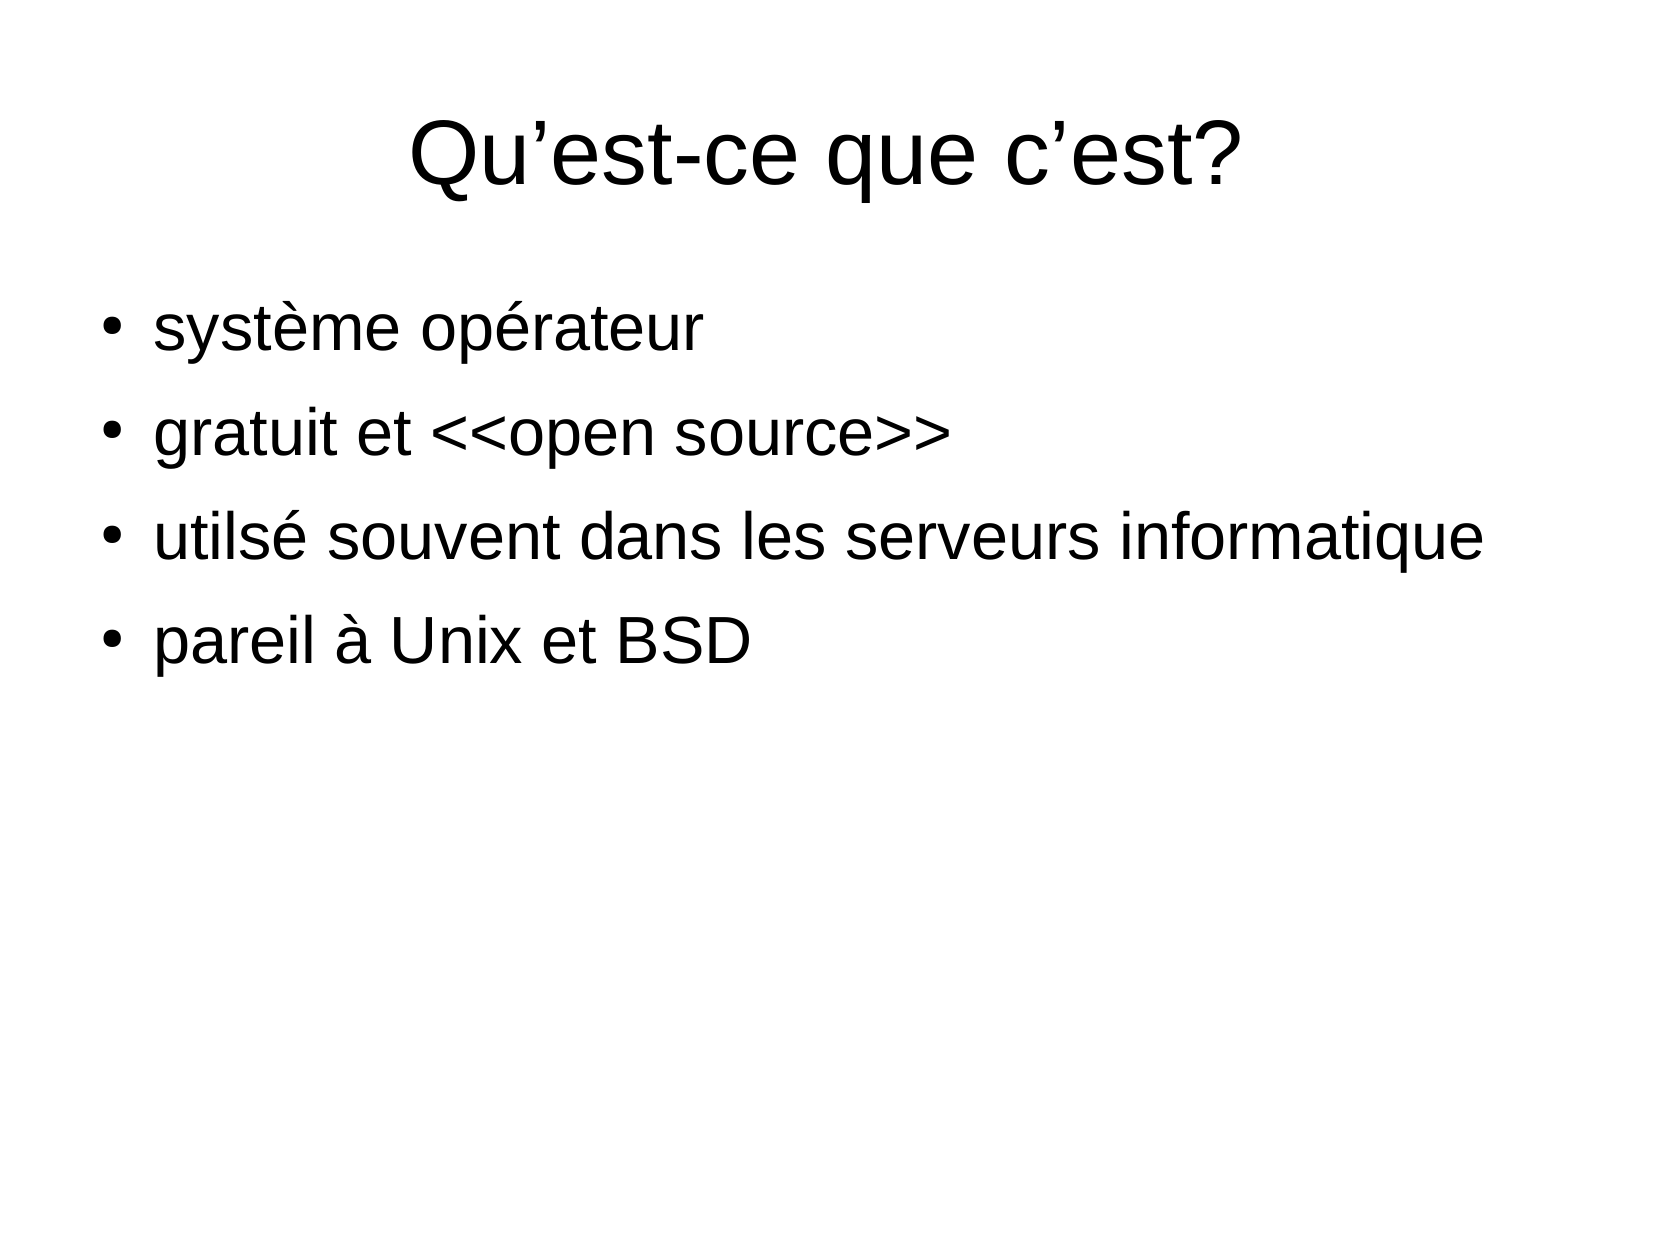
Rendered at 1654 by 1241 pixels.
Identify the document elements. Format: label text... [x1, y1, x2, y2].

list système opérateur gratuit et <<open source>> utilsé souvent dans les serveurs informatique pareil à Unix et BSD [82, 290, 1571, 1010]
title Qu’est-ce que c’est? [82, 49, 1571, 257]
